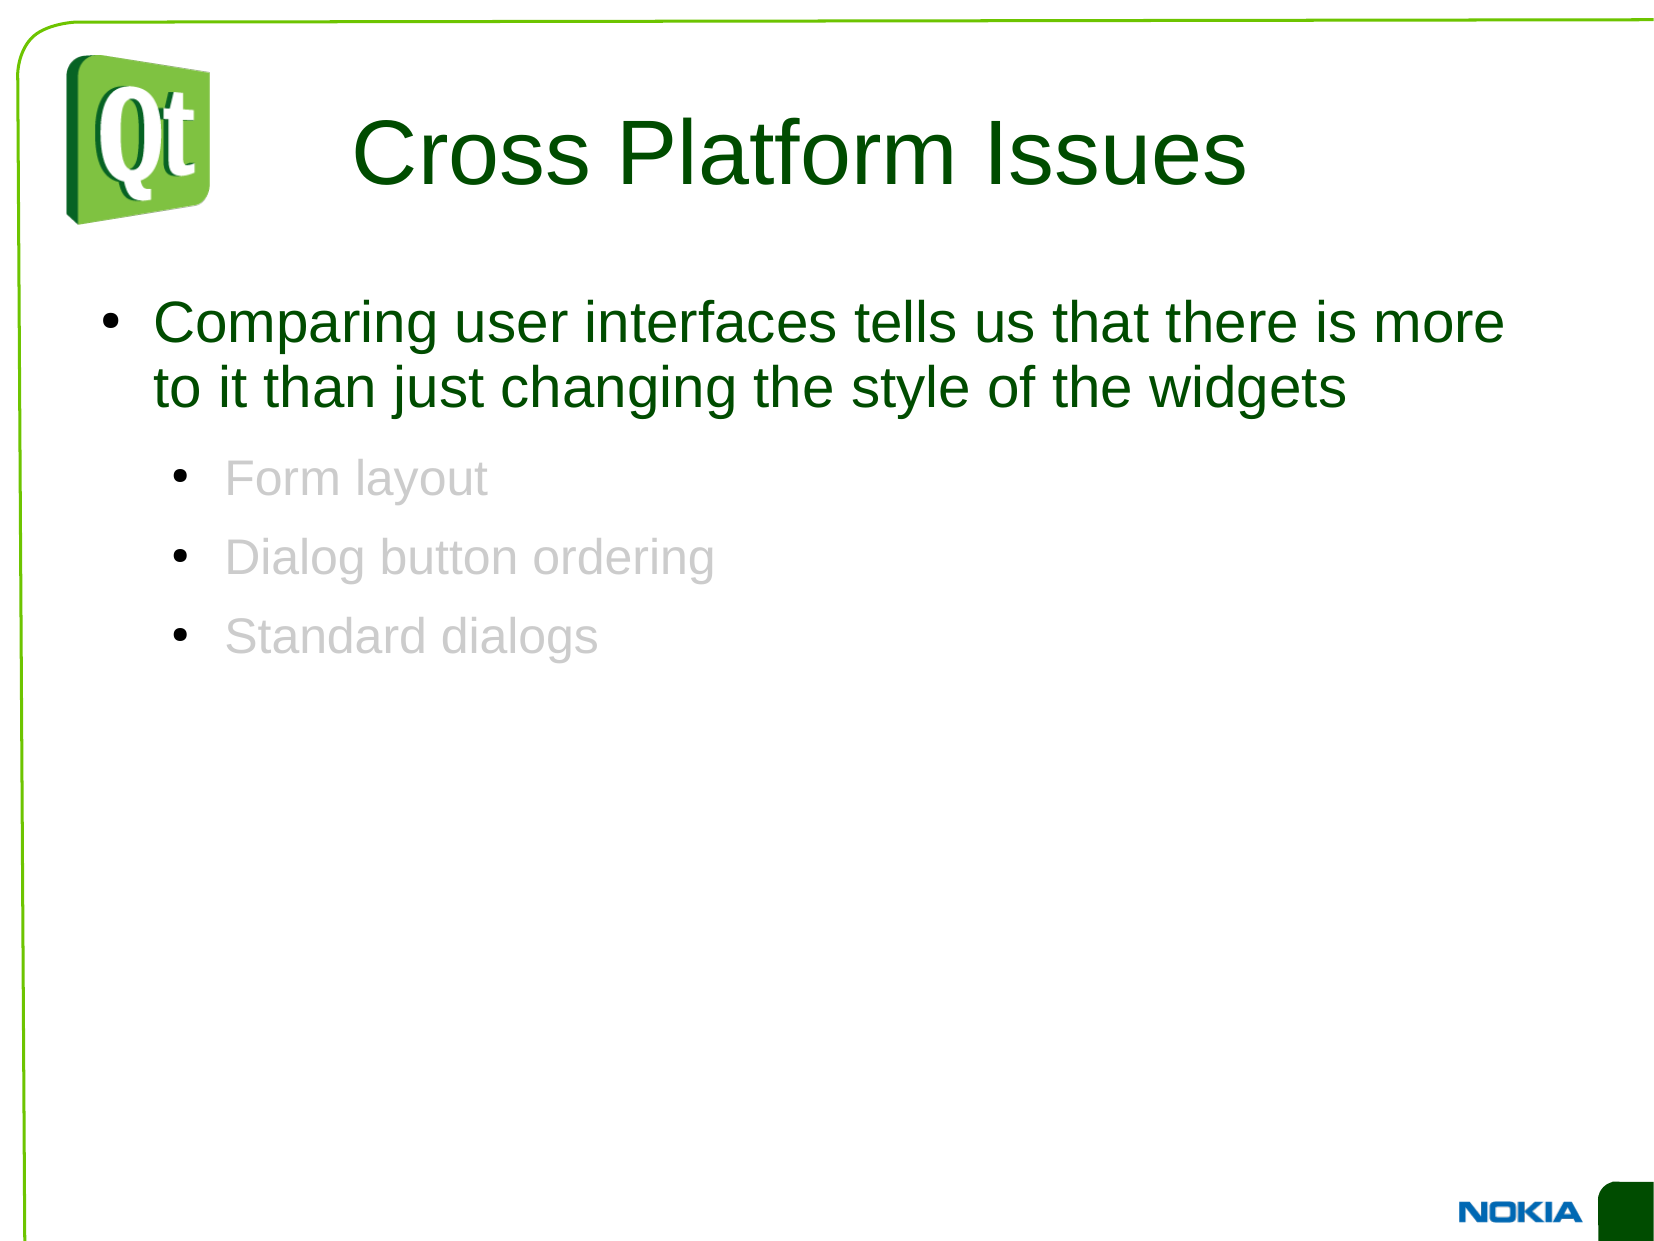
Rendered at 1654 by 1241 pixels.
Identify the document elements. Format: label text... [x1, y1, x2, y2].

picture [66, 55, 210, 225]
list Comparing user interfaces tells us that there is more to it than just changing the style of the widgets Form layout Dialog button ordering Standard dialogs [82, 290, 1571, 1094]
picture [1459, 1201, 1583, 1223]
title Cross Platform Issues [263, 49, 1339, 257]
